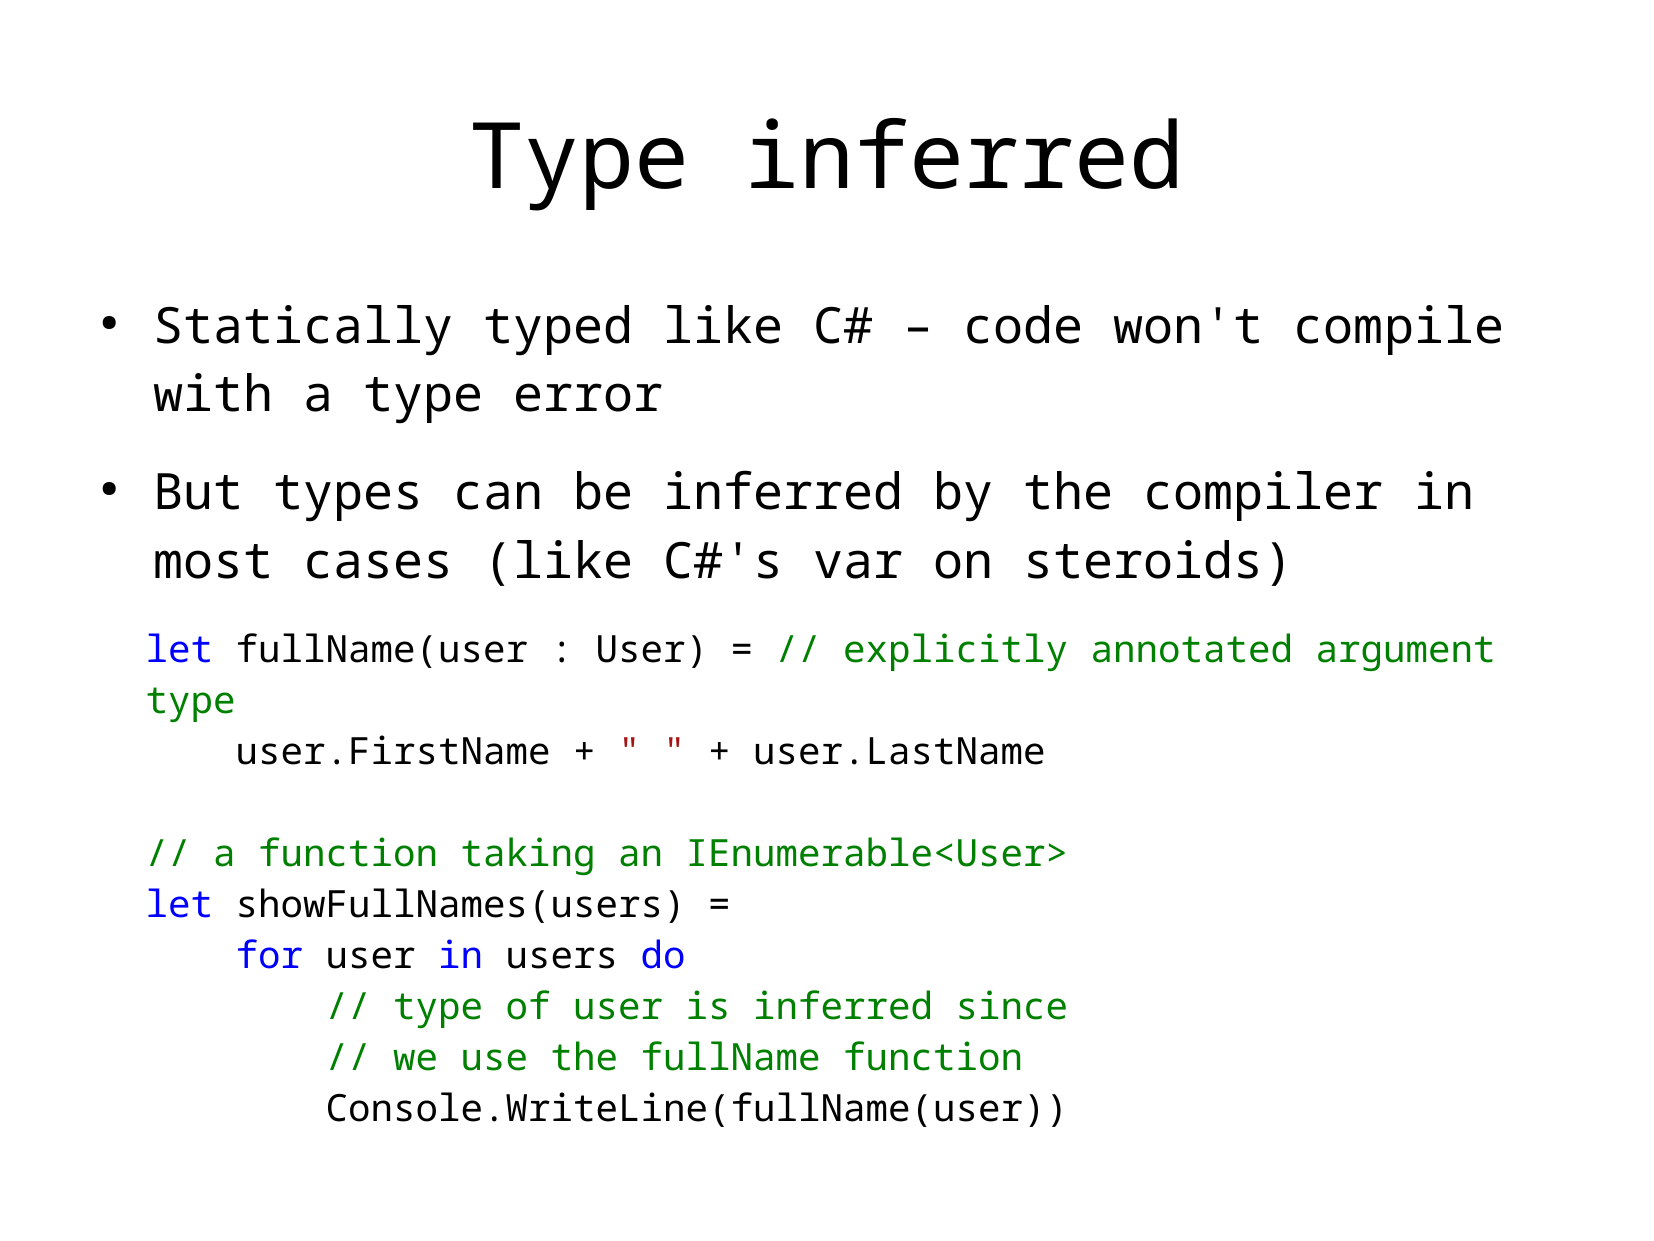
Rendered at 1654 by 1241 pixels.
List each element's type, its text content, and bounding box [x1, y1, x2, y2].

text_box let fullName(user : User) = // explicitly annotated argument type user.FirstName + " " + user.LastName // a function taking an IEnumerable<User> let showFullNames(users) = for user in users do // type of user is inferred since // we use the fullName function Console.WriteLine(fullName(user)) [130, 615, 1571, 1124]
list Statically typed like C# – code won't compile with a type error But types can be inferred by the compiler in most cases (like C#'s var on steroids) [82, 290, 1571, 1010]
title Type inferred [82, 49, 1571, 257]
